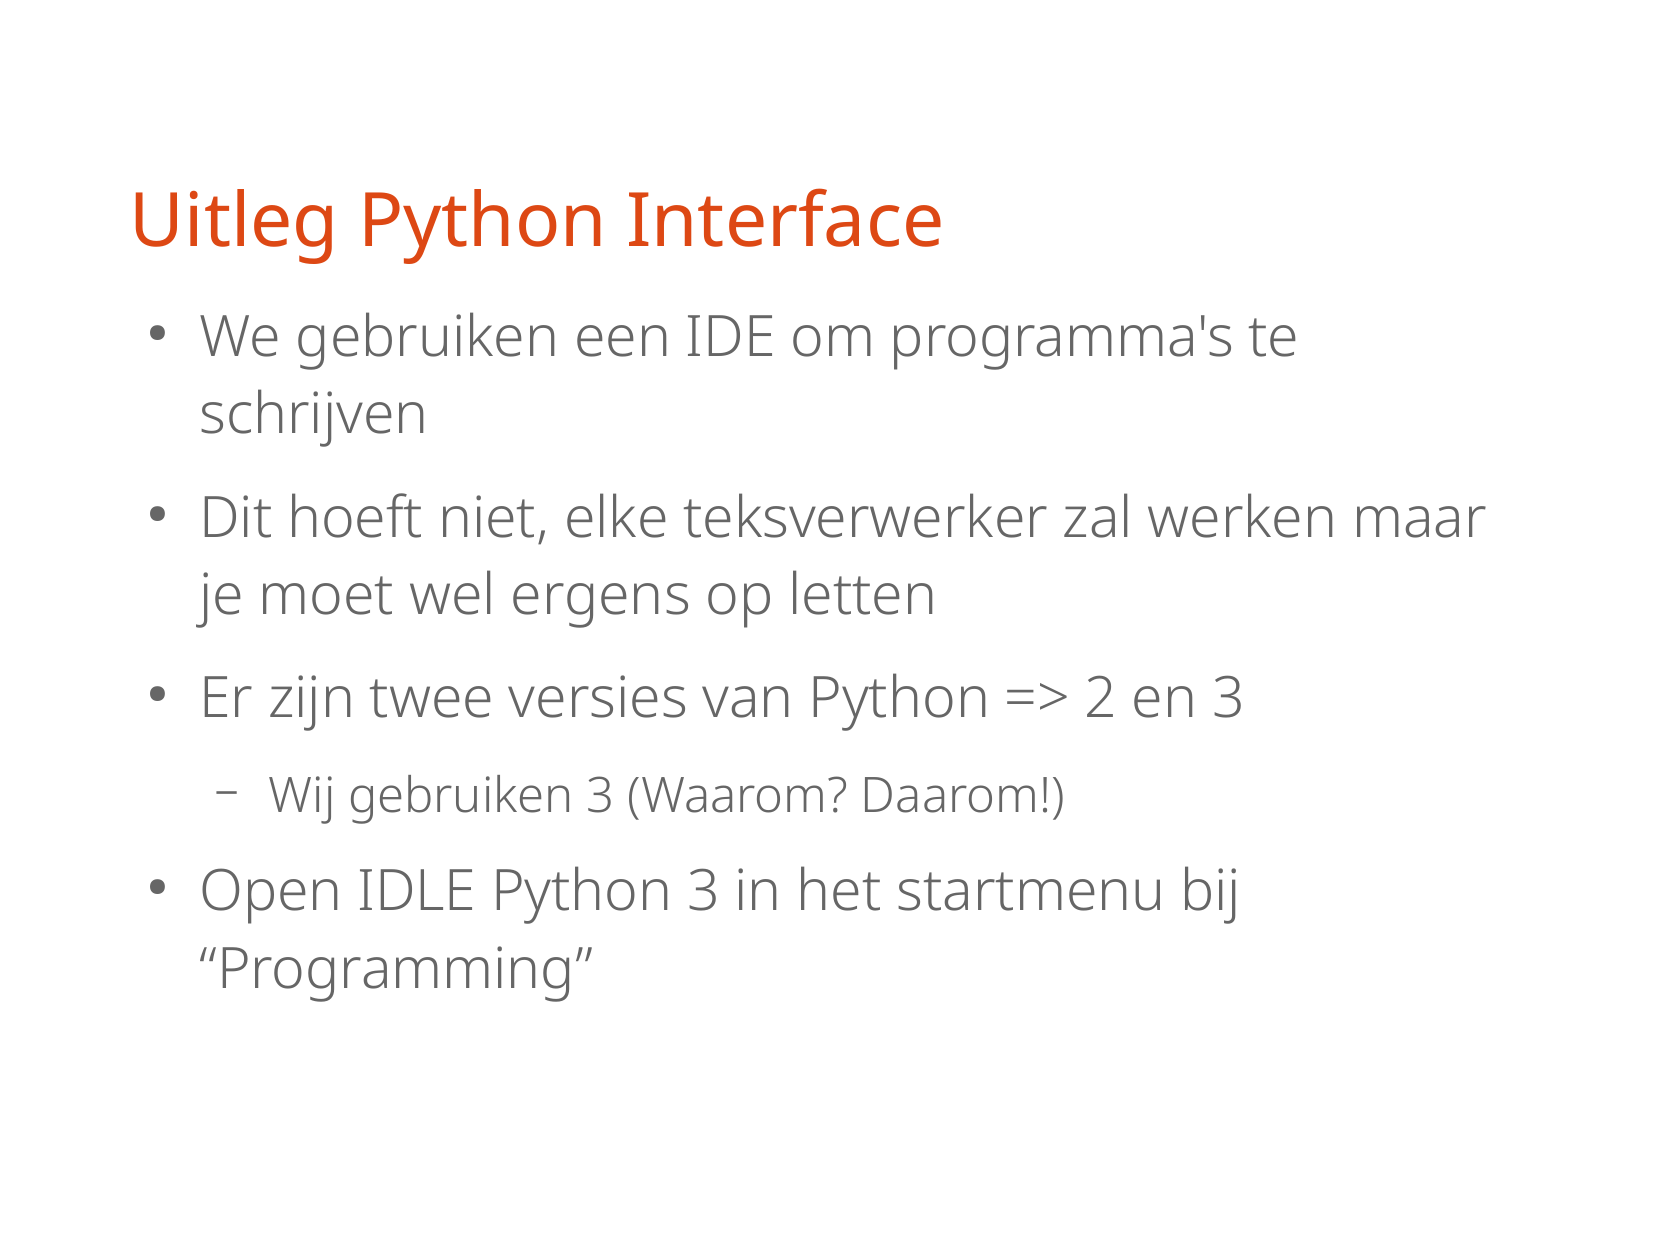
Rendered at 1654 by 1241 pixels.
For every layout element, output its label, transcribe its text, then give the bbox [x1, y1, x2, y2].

list We gebruiken een IDE om programma's te schrijven Dit hoeft niet, elke teksverwerker zal werken maar je moet wel ergens op letten Er zijn twee versies van Python => 2 en 3 Wij gebruiken 3 (Waarom? Daarom!) Open IDLE Python 3 in het startmenu bij “Programming” [129, 295, 1518, 1010]
title Uitleg Python Interface [129, 153, 1518, 281]
